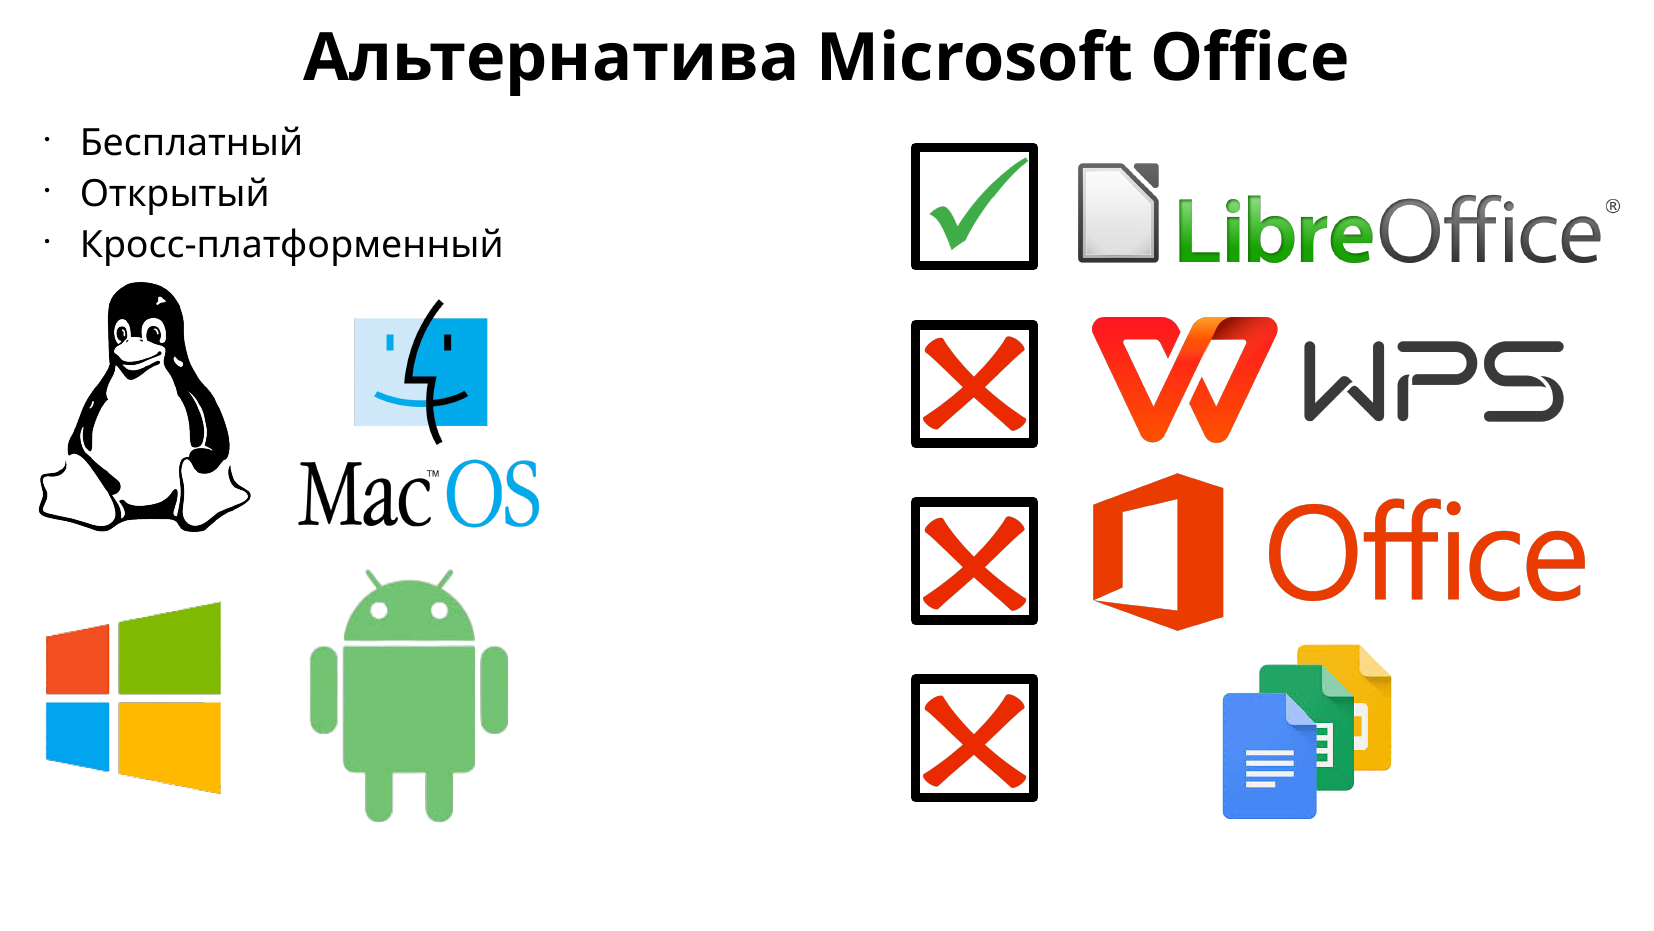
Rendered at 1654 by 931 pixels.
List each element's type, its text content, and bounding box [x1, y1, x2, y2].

picture [0, 282, 596, 908]
picture [896, 502, 1053, 625]
picture [1092, 317, 1565, 443]
picture [1062, 147, 1630, 272]
picture [896, 680, 1053, 802]
text_box Бесплатный Открытый Кросс-платформенный [29, 108, 562, 298]
text_box Альтернатива Microsoft Office [0, 1, 1654, 119]
picture [904, 130, 1053, 278]
picture [896, 322, 1053, 445]
picture [1092, 472, 1586, 843]
